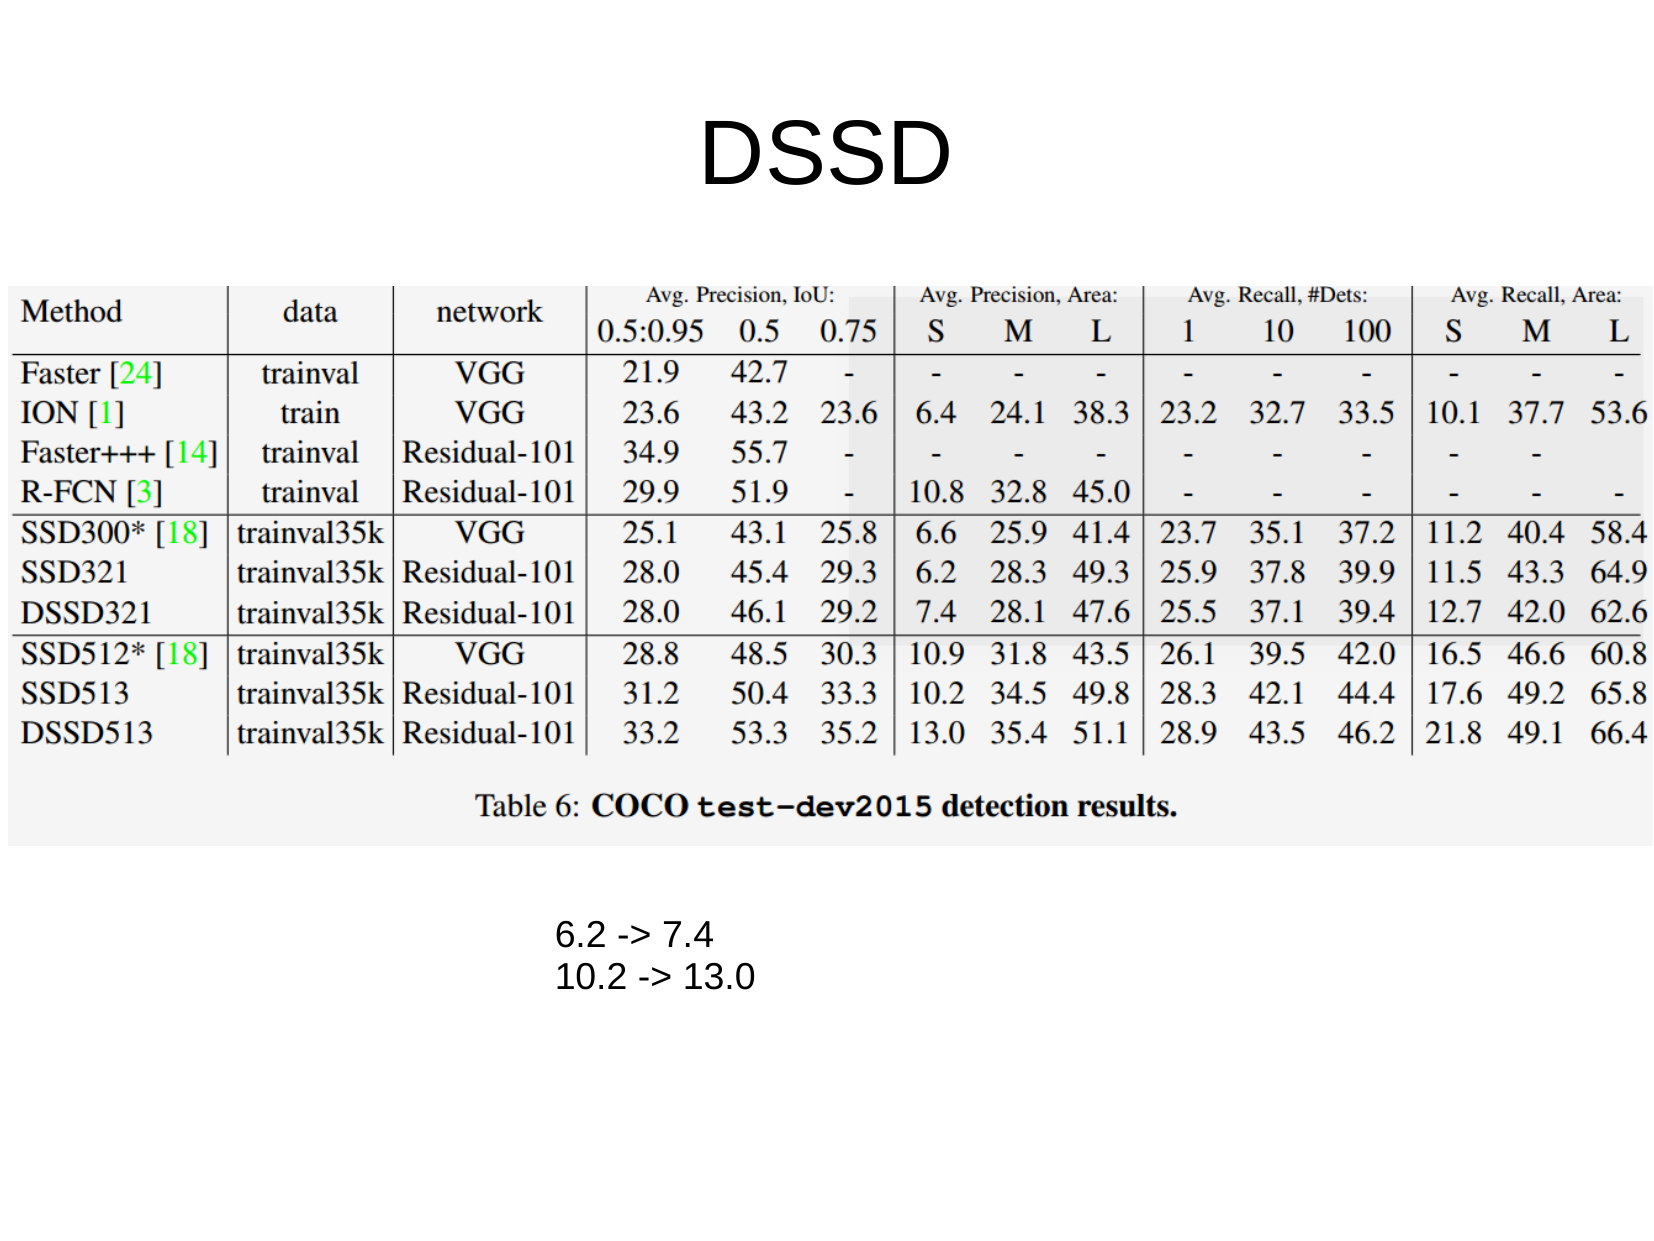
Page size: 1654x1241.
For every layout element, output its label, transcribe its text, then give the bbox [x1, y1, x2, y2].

picture [8, 286, 1653, 846]
text_box 6.2 -> 7.4 10.2 -> 13.0 [540, 906, 1126, 1006]
title DSSD [82, 49, 1571, 257]
